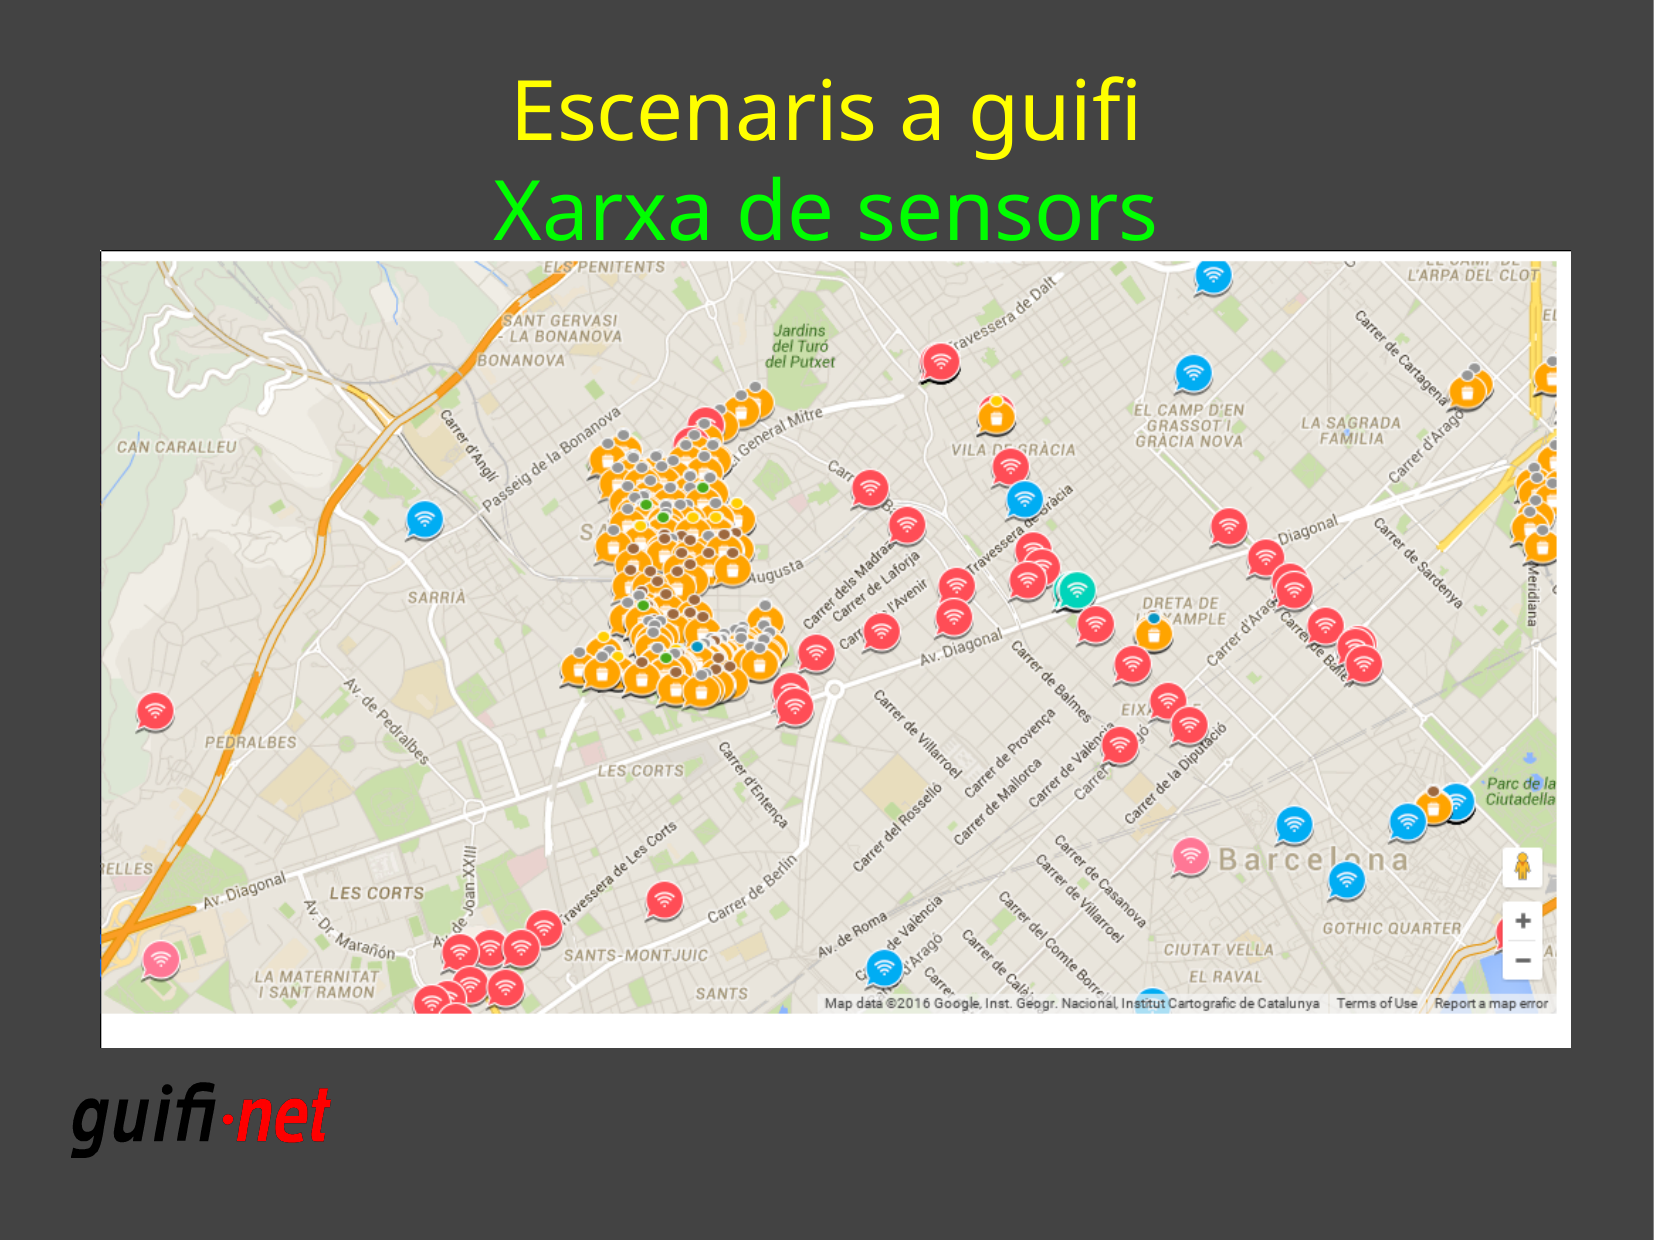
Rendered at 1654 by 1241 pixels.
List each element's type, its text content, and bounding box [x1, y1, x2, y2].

picture [71, 1082, 331, 1158]
picture [100, 250, 1571, 1048]
title Escenaris a guifi Xarxa de sensors [82, 49, 1571, 213]
